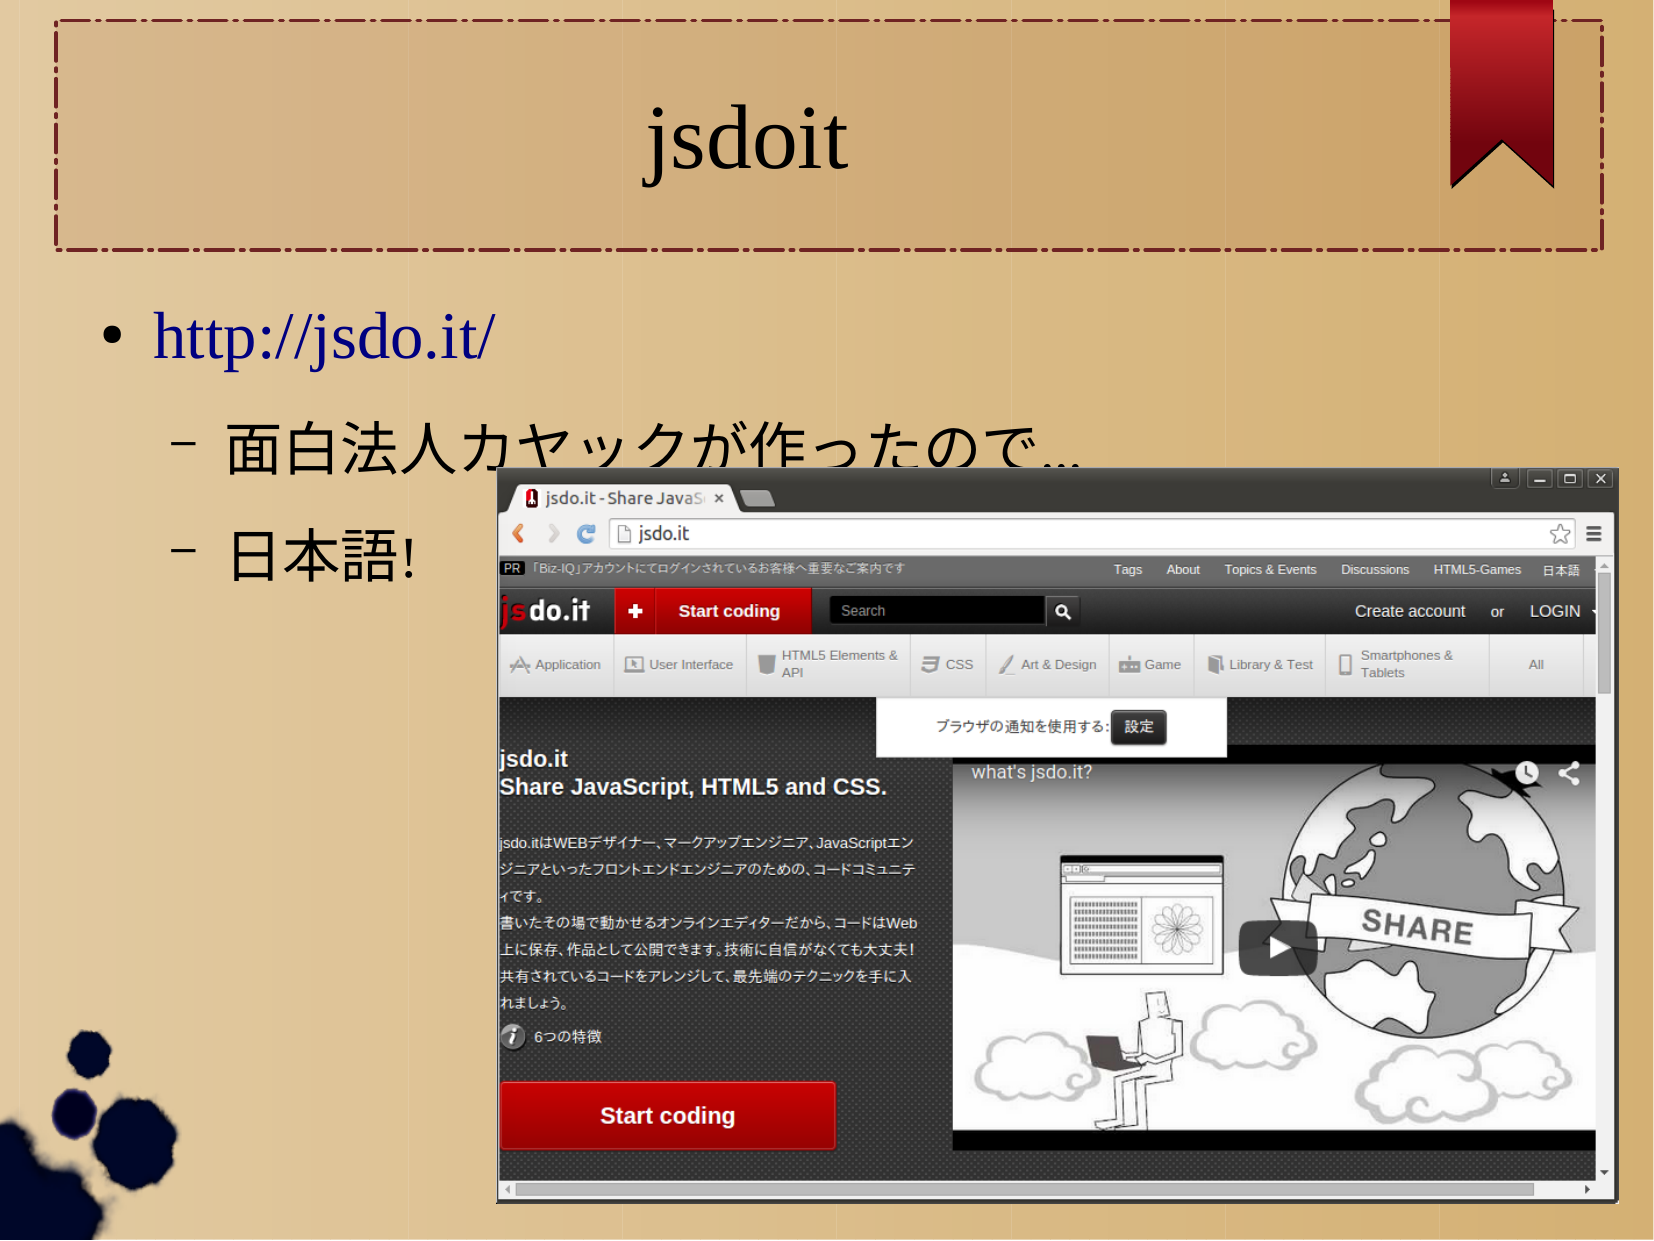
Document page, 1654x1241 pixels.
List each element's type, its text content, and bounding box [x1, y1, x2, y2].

list http://jsdo.it/ 面白法人カヤックが作ったので... 日本語! [82, 299, 1571, 1019]
picture [496, 467, 1619, 1204]
title jsdoit [82, 47, 1412, 229]
